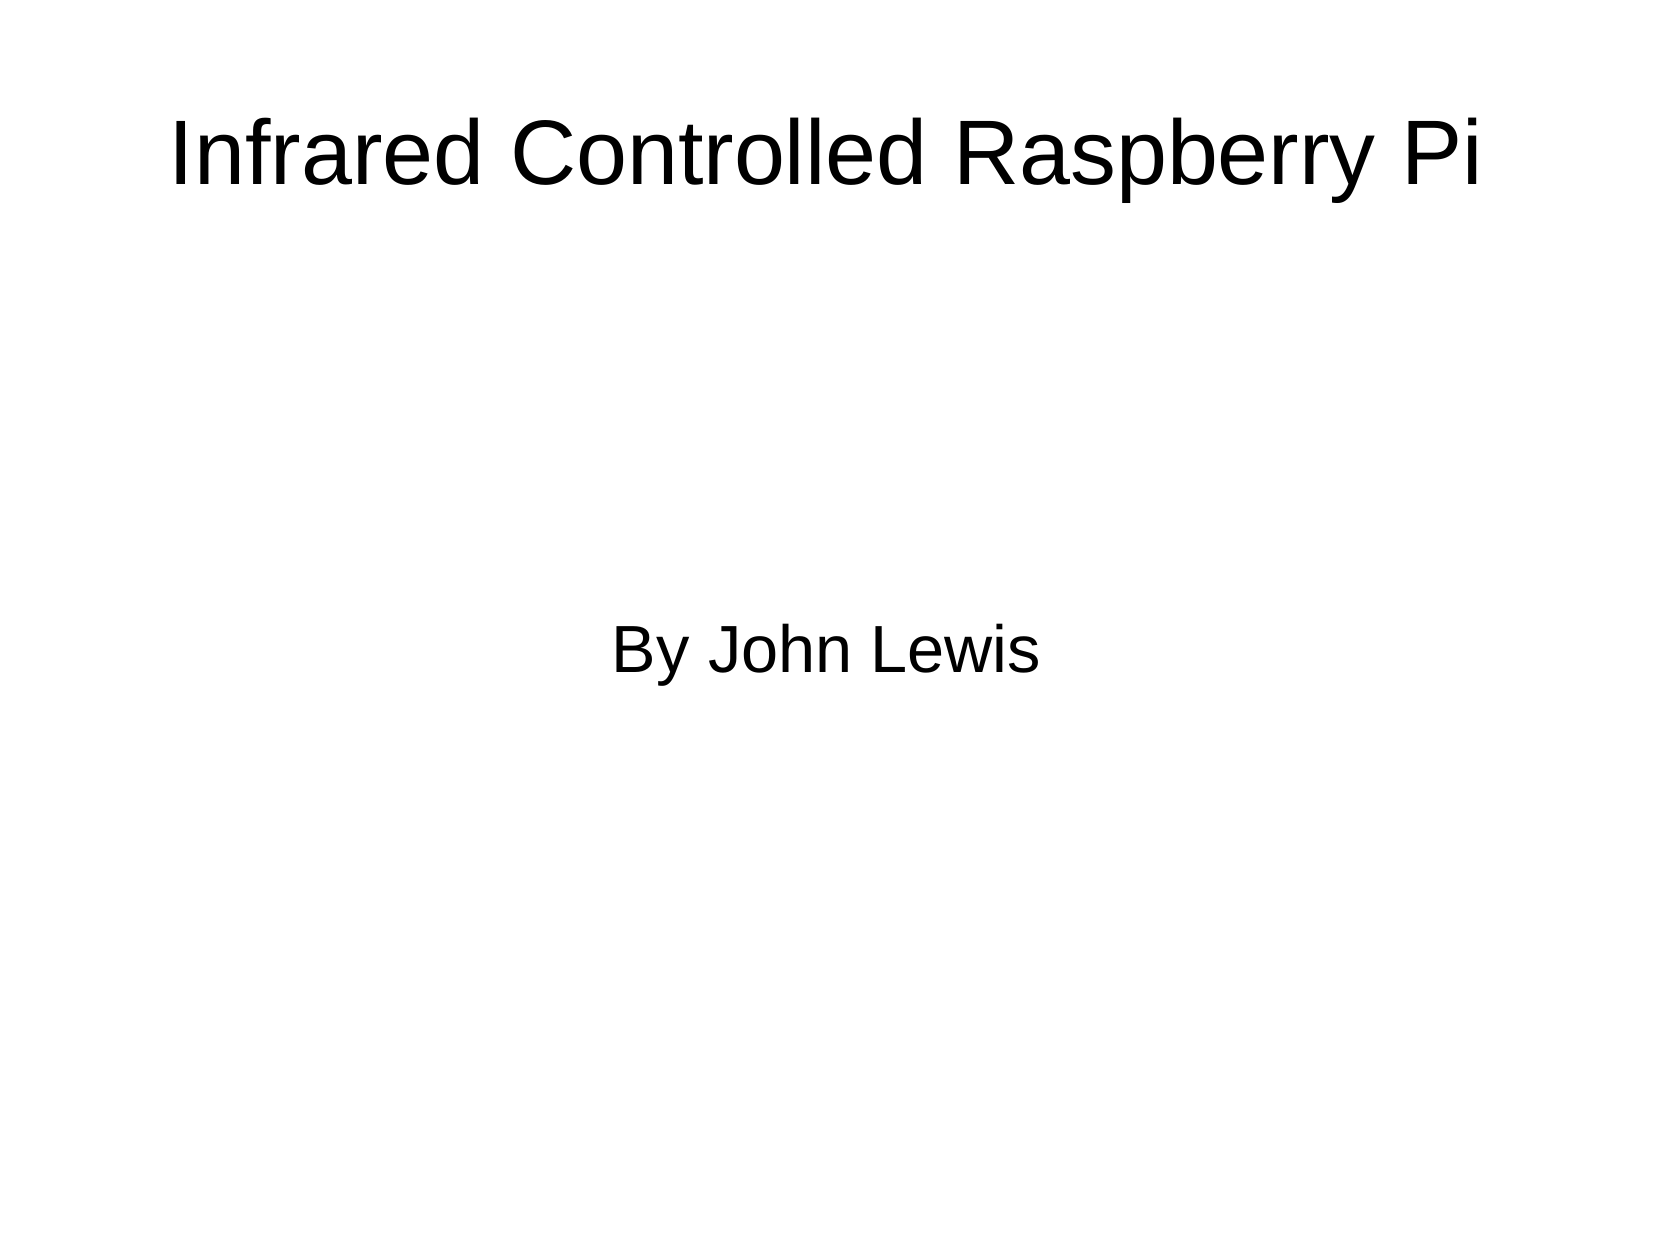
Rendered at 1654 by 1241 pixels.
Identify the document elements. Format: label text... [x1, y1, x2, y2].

subtitle By John Lewis [82, 290, 1571, 1010]
title Infrared Controlled Raspberry Pi [82, 49, 1571, 257]
